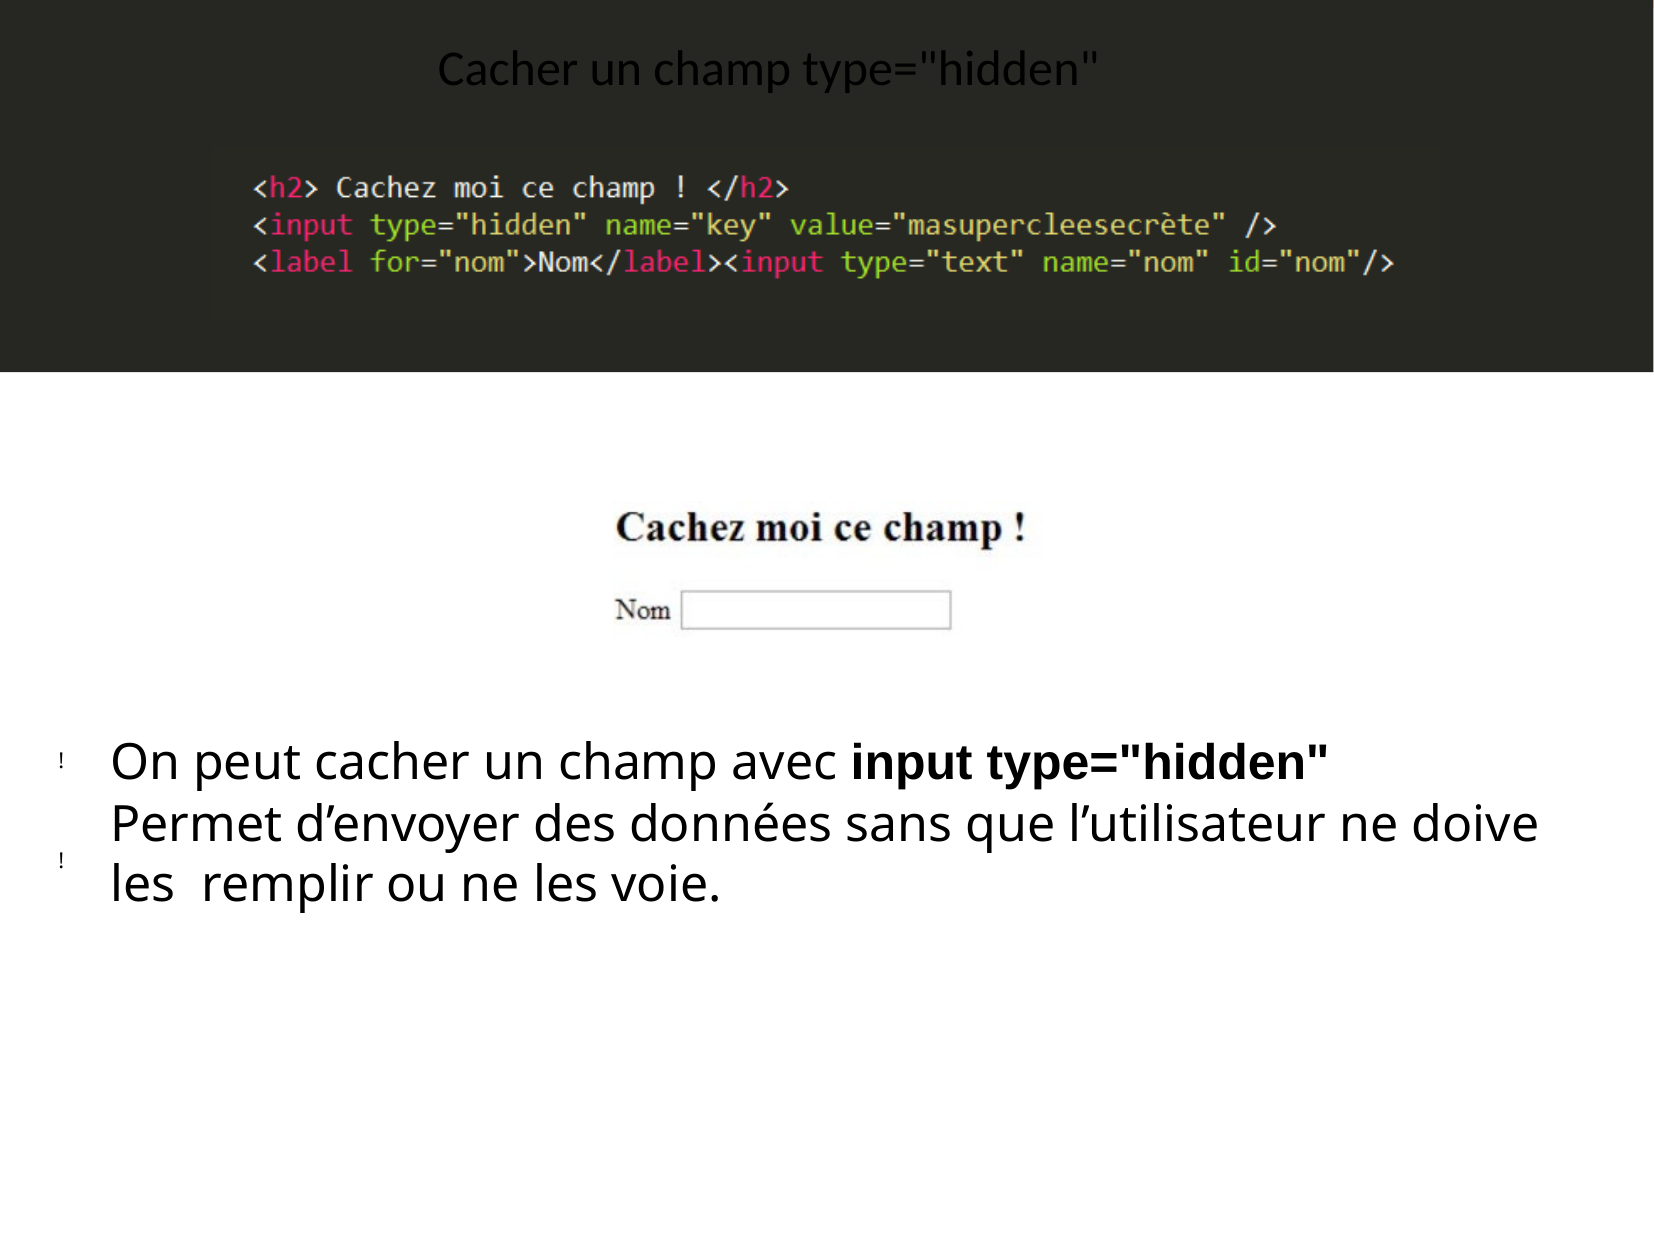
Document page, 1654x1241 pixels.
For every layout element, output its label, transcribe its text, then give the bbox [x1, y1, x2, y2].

text_box ! [56, 844, 74, 874]
text_box [0, 0, 1654, 373]
picture [613, 501, 1044, 637]
picture [212, 147, 1441, 321]
title Cacher un champ type="hidden" [435, 33, 1218, 147]
text_box On peut cacher un champ avec input type="hidden" Permet d’envoyer des données sans que l’utilisateur ne doive les remplir ou ne les voie. [108, 727, 1553, 912]
text_box ! [56, 744, 74, 774]
